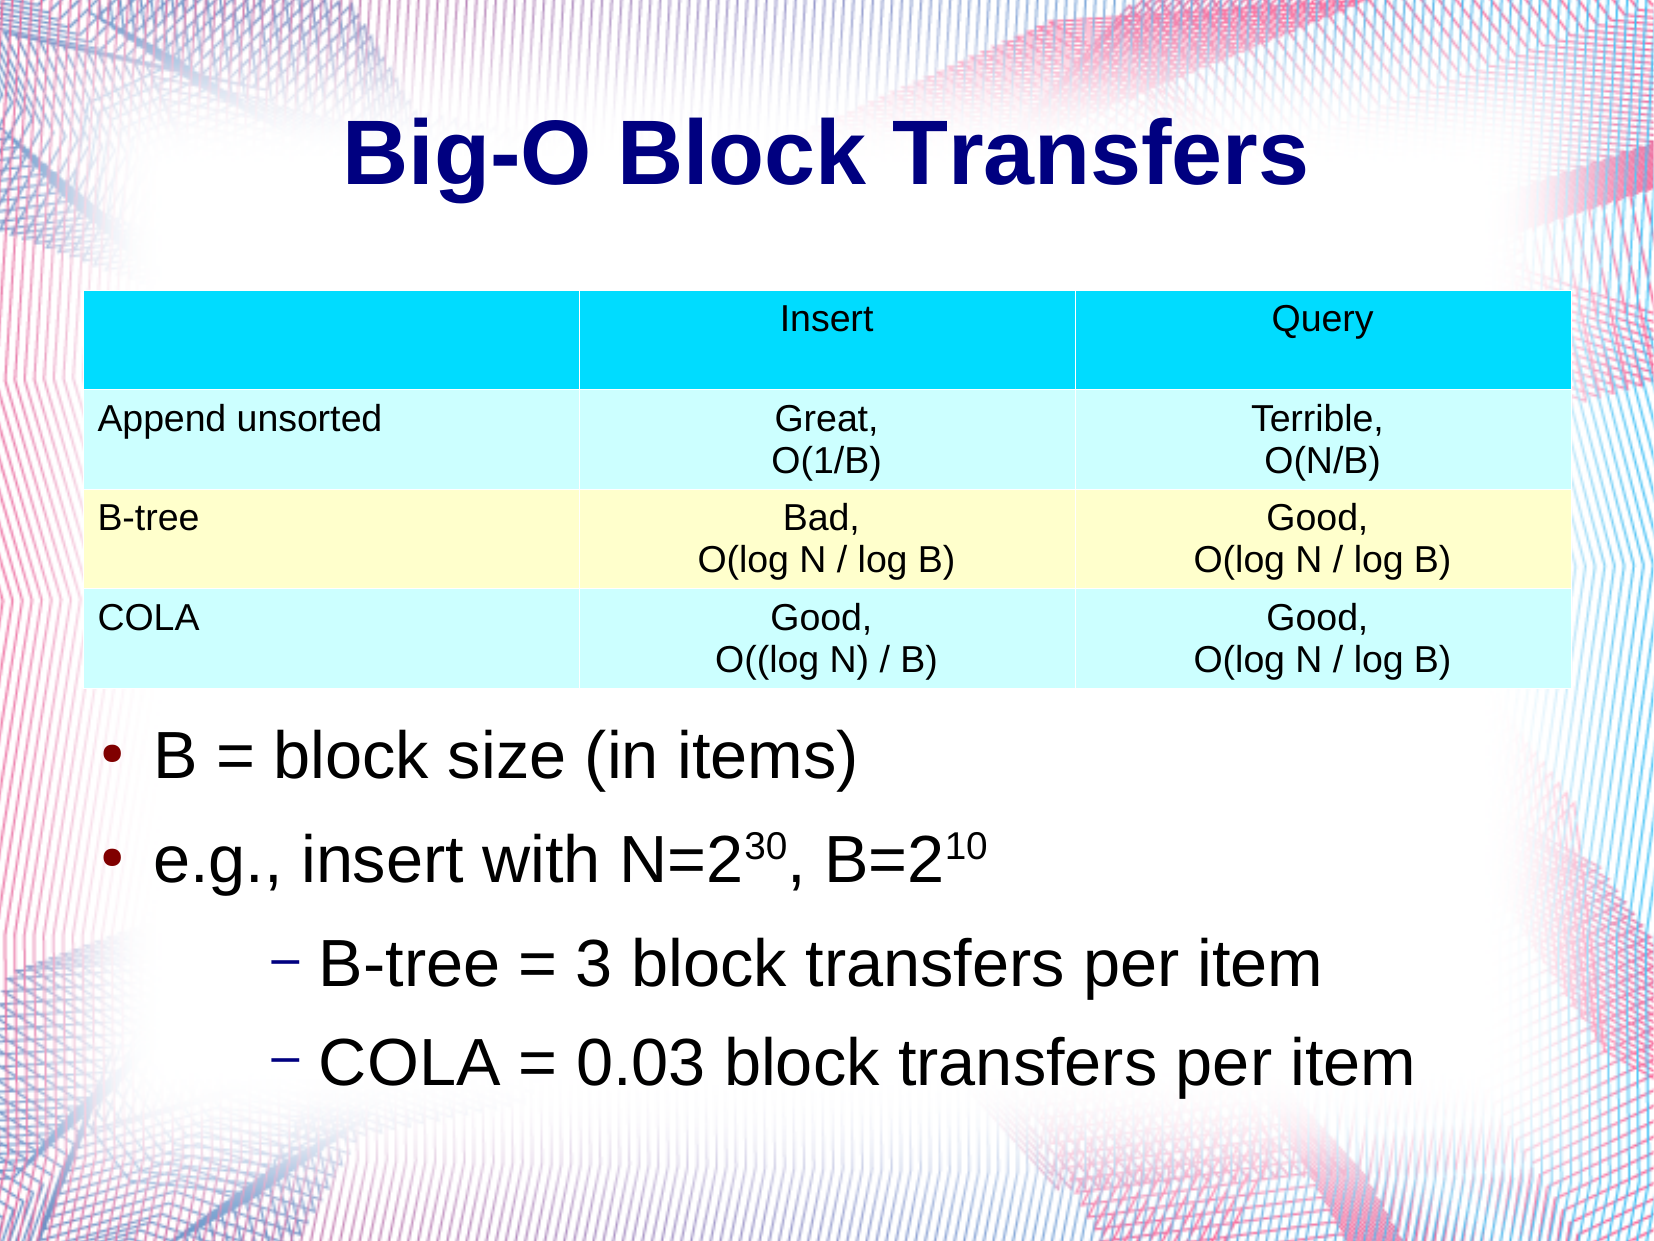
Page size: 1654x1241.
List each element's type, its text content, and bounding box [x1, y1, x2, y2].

table_cell B-tree [84, 490, 579, 588]
table_cell Good, O(log N / log B) [1076, 490, 1571, 588]
table_cell Good, O(log N / log B) [1076, 589, 1571, 688]
table_cell COLA [84, 589, 579, 688]
table_cell Append unsorted [84, 390, 579, 489]
list B = block size (in items) e.g., insert with N=230, B=210 B-tree = 3 block transfers per item COLA = 0.03 block transfers per item [82, 717, 1571, 1109]
table_header Insert [580, 291, 1075, 389]
table_header Query [1076, 291, 1571, 389]
table_header [84, 291, 579, 389]
table_cell Terrible, O(N/B) [1076, 390, 1571, 489]
table_cell Good, O((log N) / B) [580, 589, 1075, 688]
table_cell Bad, O(log N / log B) [580, 490, 1075, 588]
table_cell Great, O(1/B) [580, 390, 1075, 489]
title Big-O Block Transfers [82, 49, 1571, 257]
picture [0, 0, 1654, 1241]
